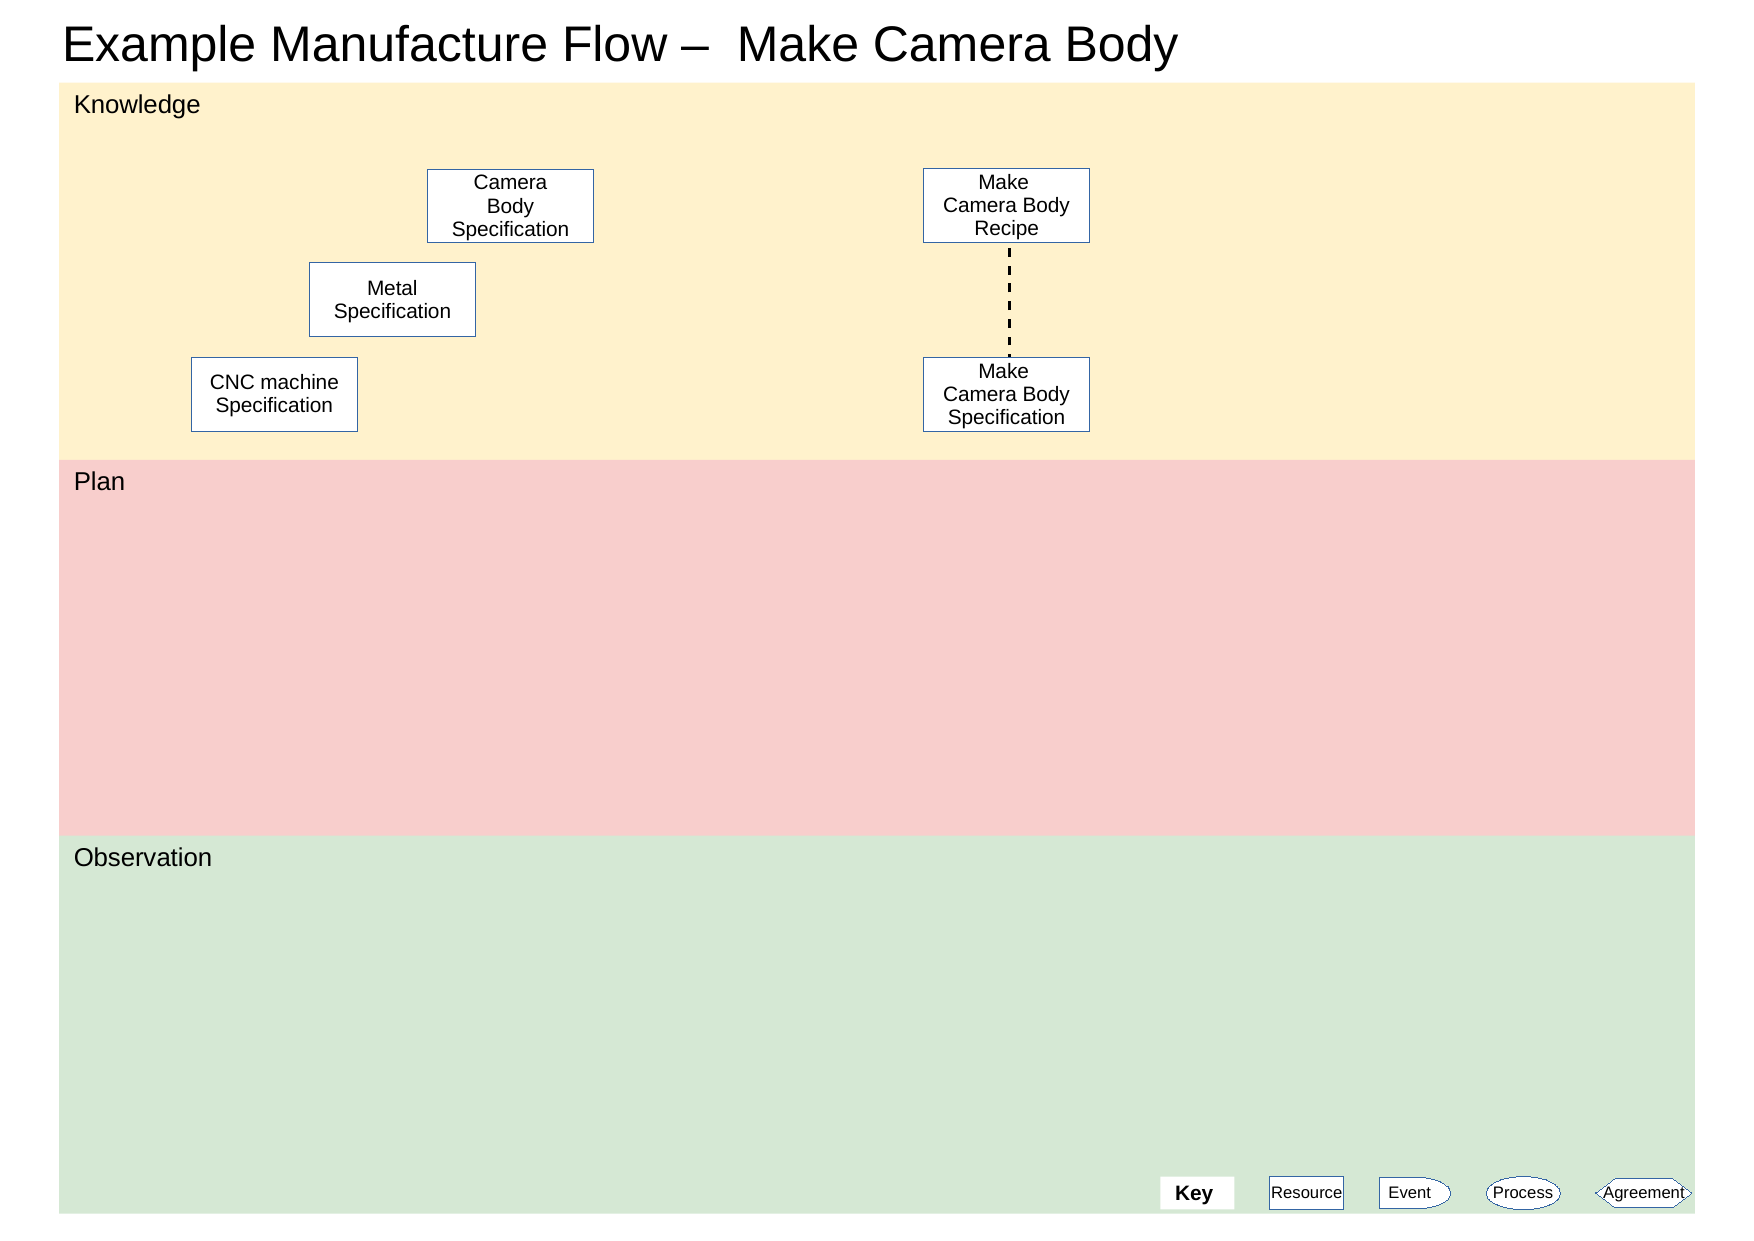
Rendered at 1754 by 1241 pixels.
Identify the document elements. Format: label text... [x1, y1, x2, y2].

text_box Camera Body Specification [427, 169, 594, 243]
text_box Agreement [1595, 1178, 1692, 1208]
text_box Plan [59, 459, 1695, 835]
text_box Process [1486, 1176, 1561, 1210]
text_box Event [1379, 1177, 1451, 1209]
text_box CNC machine Specification [191, 357, 358, 432]
text_box Example Manufacture Flow – Make Camera Body [47, 9, 1698, 136]
text_box Resource [1269, 1176, 1344, 1210]
text_box Make Camera Body Specification [923, 357, 1090, 432]
text_box Observation [59, 835, 1695, 1214]
text_box Knowledge [59, 136, 1695, 459]
text_box Make Camera Body Recipe [923, 168, 1090, 243]
text_box Key [1160, 1176, 1235, 1210]
text_box Metal Specification [309, 262, 476, 337]
